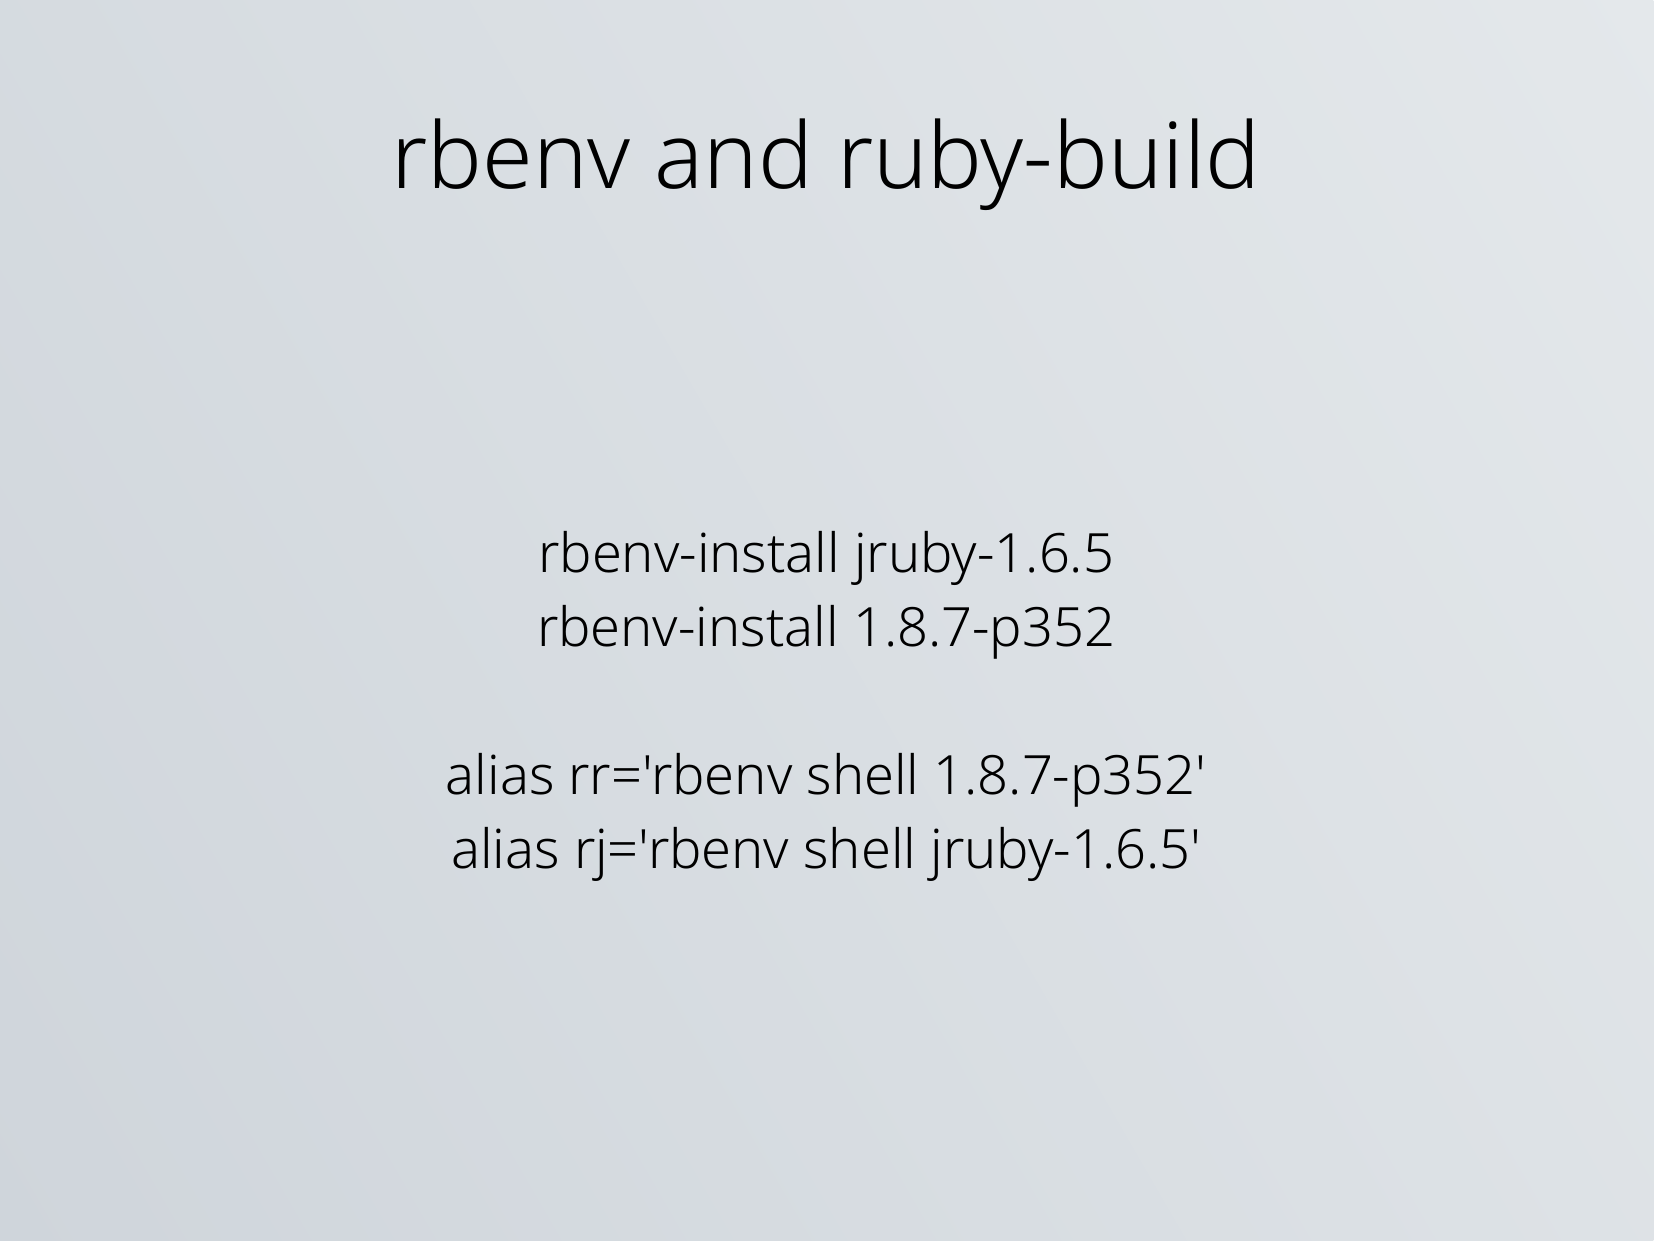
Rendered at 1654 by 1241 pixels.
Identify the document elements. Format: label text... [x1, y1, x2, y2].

title rbenv and ruby-build [239, 49, 1414, 257]
subtitle rbenv-install jruby-1.6.5 rbenv-install 1.8.7-p352 alias rr='rbenv shell 1.8.7-p352' alias rj='rbenv shell jruby-1.6.5' [493, 290, 1161, 1109]
